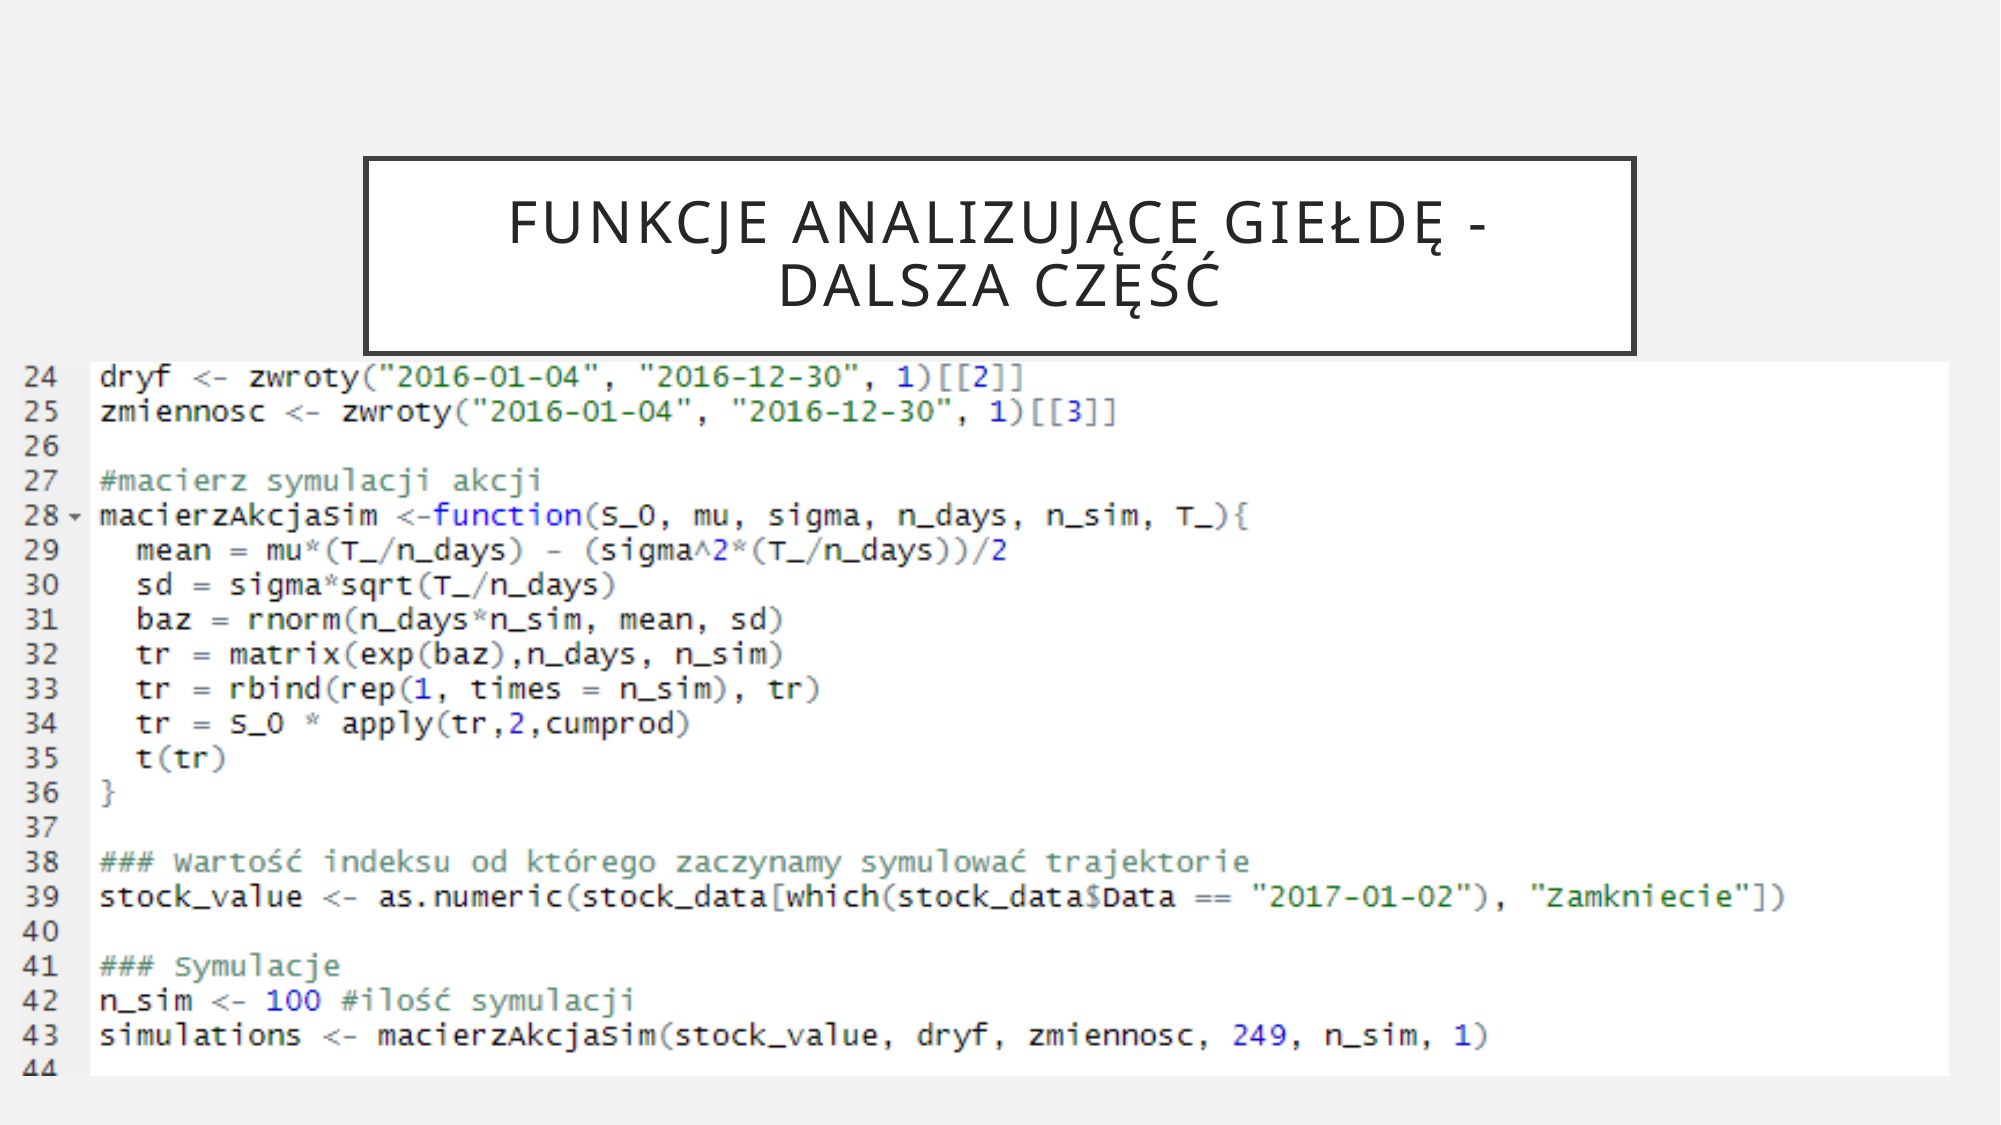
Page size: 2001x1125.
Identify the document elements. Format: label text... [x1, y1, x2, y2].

title Funkcje analizujące giełdę - dalsza część [366, 158, 1634, 354]
picture [19, 362, 1949, 1076]
